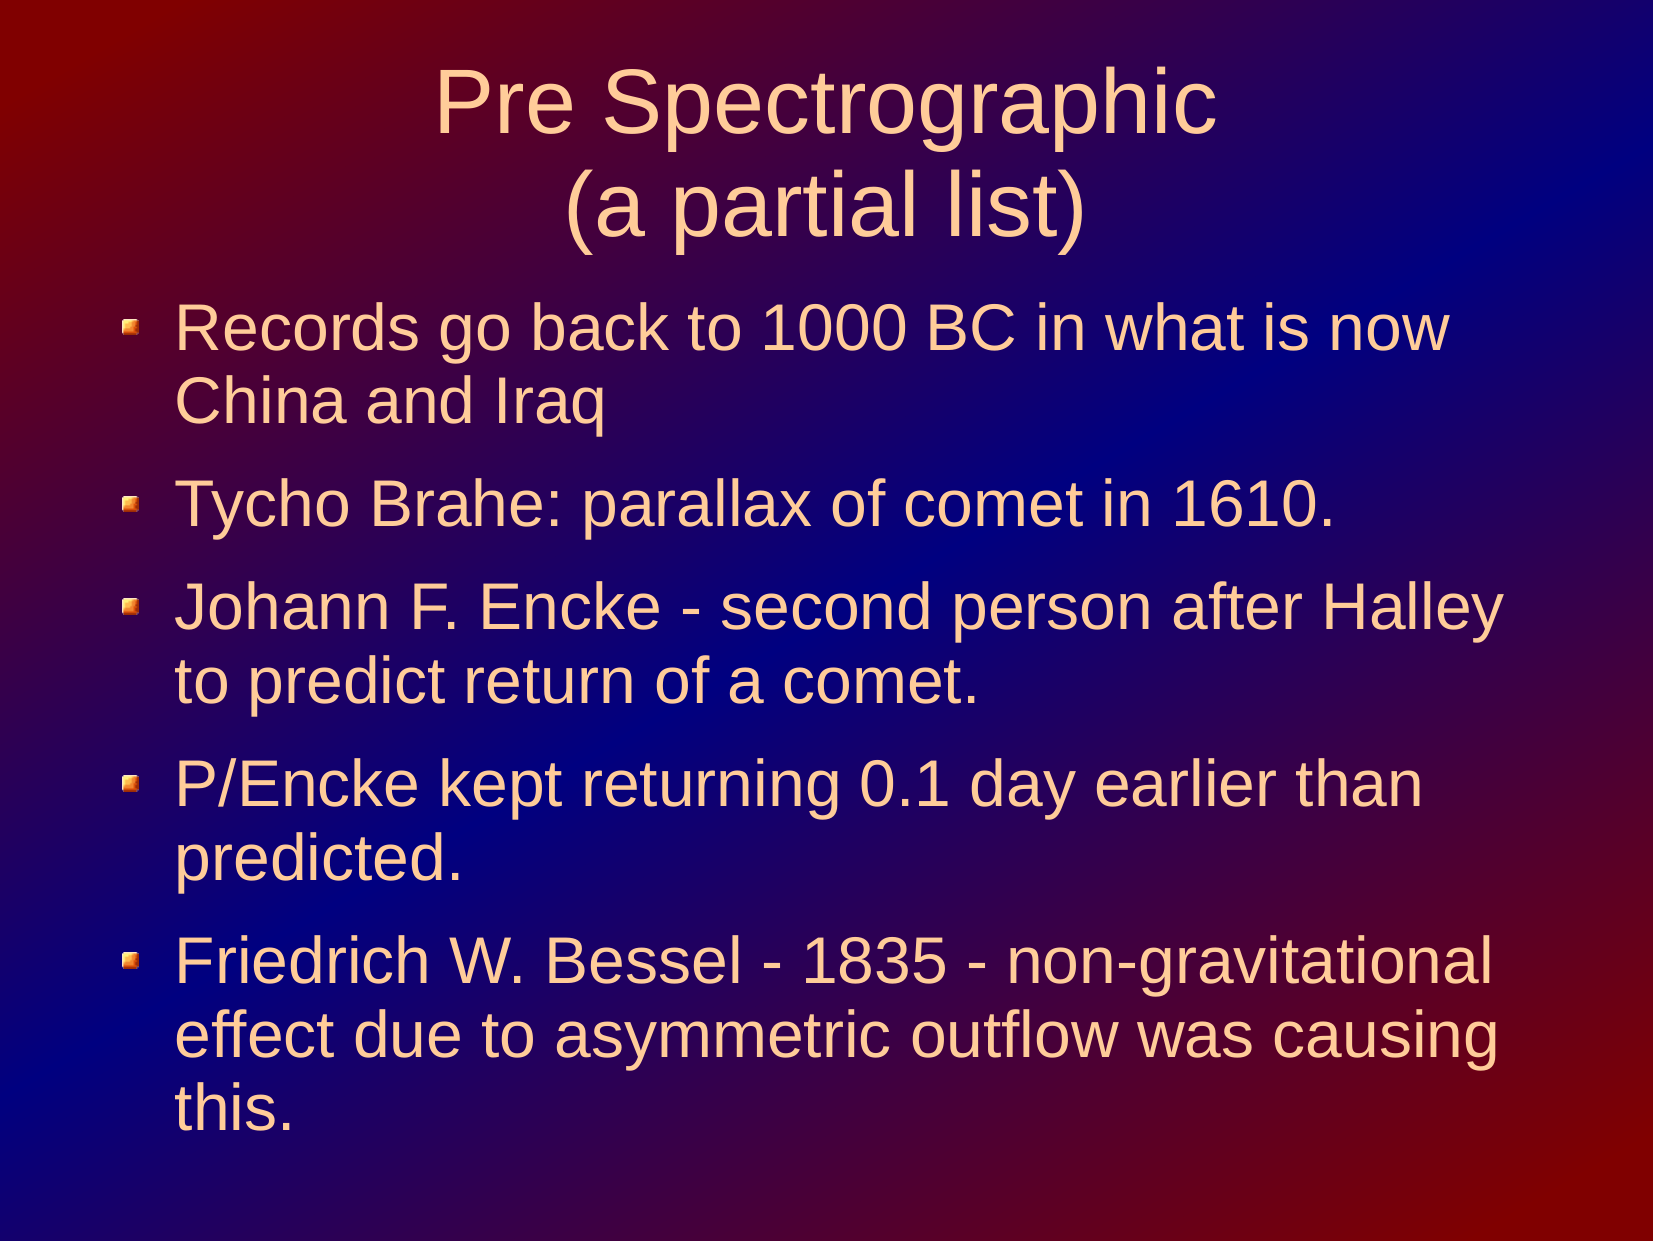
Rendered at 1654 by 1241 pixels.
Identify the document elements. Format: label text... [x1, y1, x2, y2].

list Records go back to 1000 BC in what is now China and Iraq Tycho Brahe: parallax of comet in 1610. Johann F. Encke - second person after Halley to predict return of a comet. P/Encke kept returning 0.1 day earlier than predicted. Friedrich W. Bessel - 1835 - non-gravitational effect due to asymmetric outflow was causing this. [104, 290, 1538, 1156]
title Pre Spectrographic (a partial list) [82, 49, 1571, 257]
